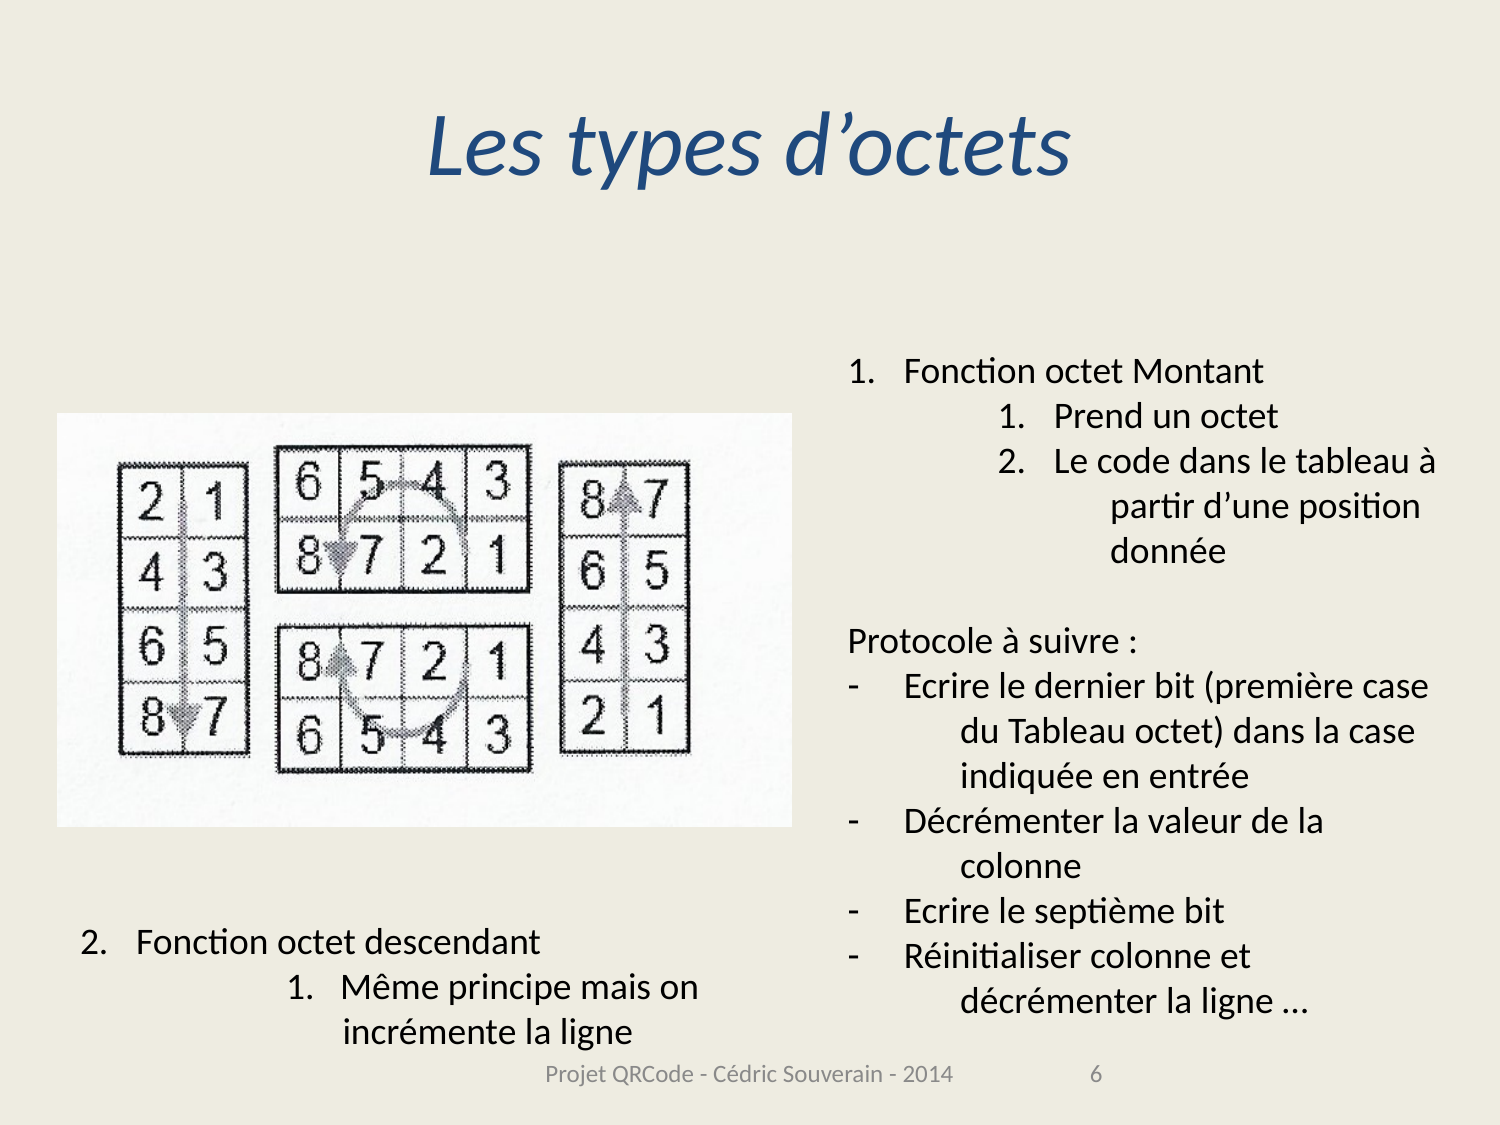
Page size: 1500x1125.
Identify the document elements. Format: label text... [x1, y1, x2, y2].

picture [57, 413, 792, 827]
text_box Fonction octet Montant Prend un octet Le code dans le tableau à partir d’une position donnée Protocole à suivre : Ecrire le dernier bit (première case du Tableau octet) dans la case indiquée en entrée Décrémenter la valeur de la colonne Ecrire le septième bit Réinitialiser colonne et décrémenter la ligne … [832, 338, 1459, 1074]
text_box Fonction octet descendant 1. Même principe mais on incrémente la ligne [64, 909, 774, 1105]
text_box <number> [1074, 1042, 1426, 1103]
title Les types d’octets [75, 45, 1426, 233]
text_box Projet QRCode - Cédric Souverain - 2014 [512, 1042, 988, 1103]
